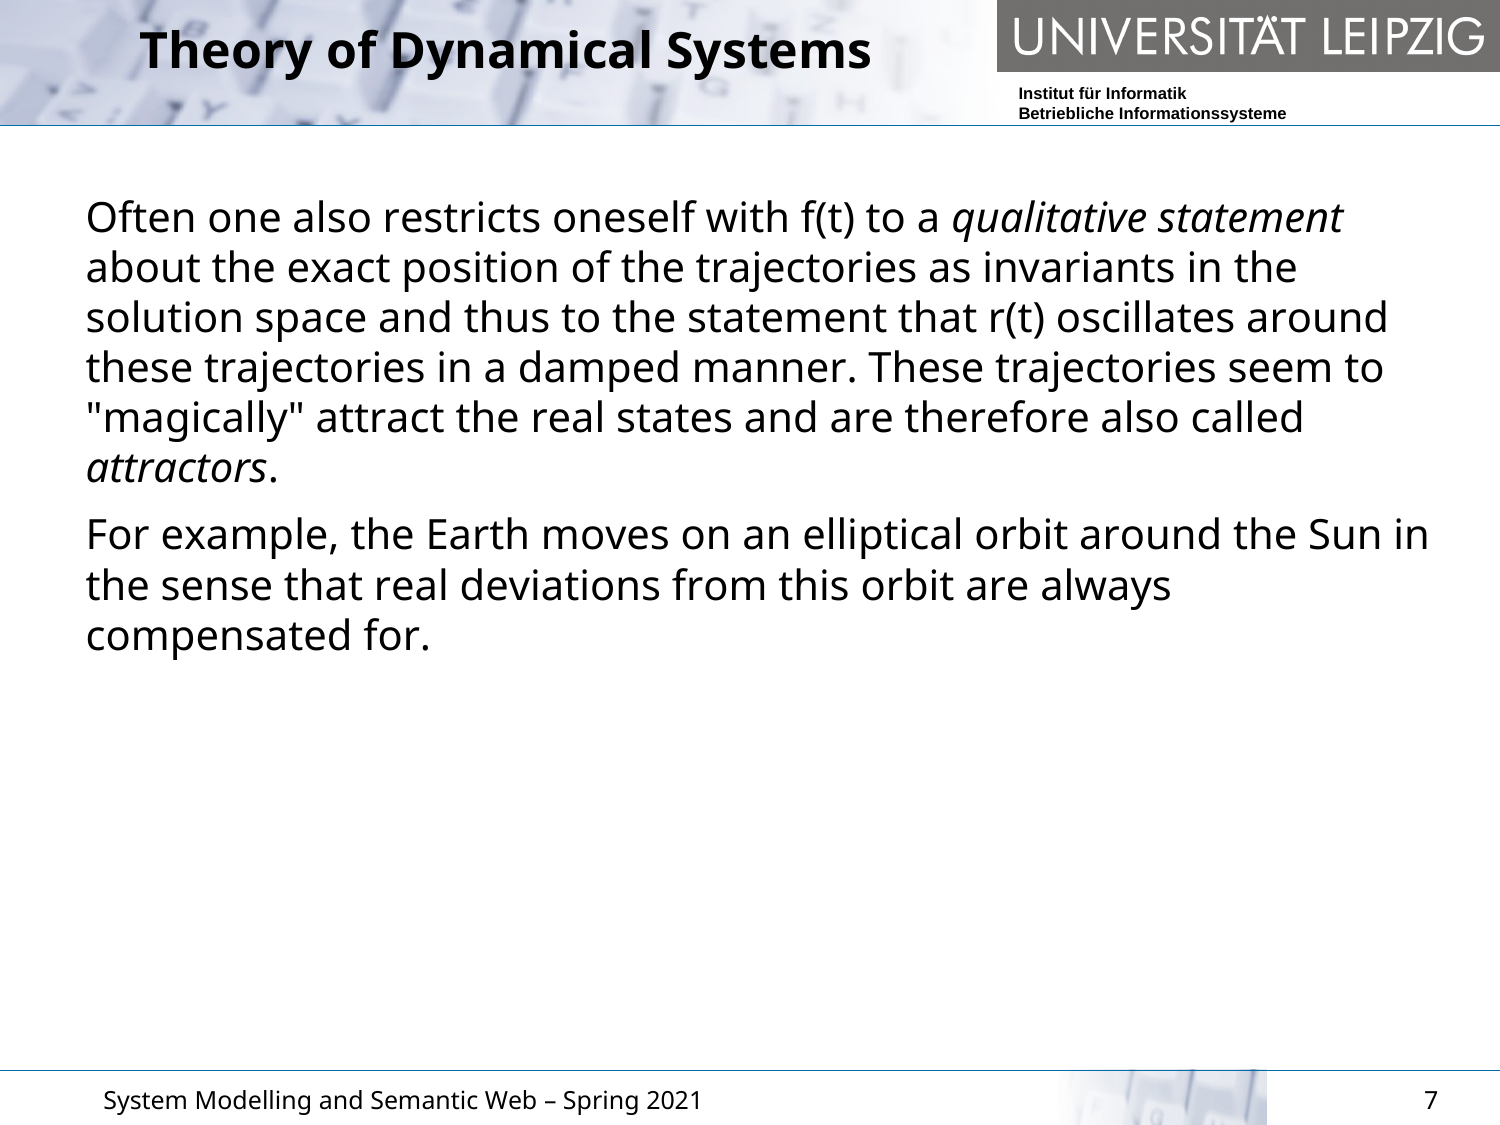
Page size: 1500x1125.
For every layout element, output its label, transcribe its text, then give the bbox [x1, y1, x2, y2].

text_box Often one also restricts oneself with f(t) to a qualitative statement about the exact position of the trajectories as invariants in the solution space and thus to the statement that r(t) oscillates around these trajectories in a damped manner. These trajectories seem to "magically" attract the real states and are therefore also called attractors. For example, the Earth moves on an elliptical orbit around the Sun in the sense that real deviations from this orbit are always compensated for. [70, 183, 1465, 734]
text_box Theory of Dynamical Systems [124, 10, 888, 87]
picture [0, 0, 1500, 125]
picture [1057, 1071, 1267, 1125]
